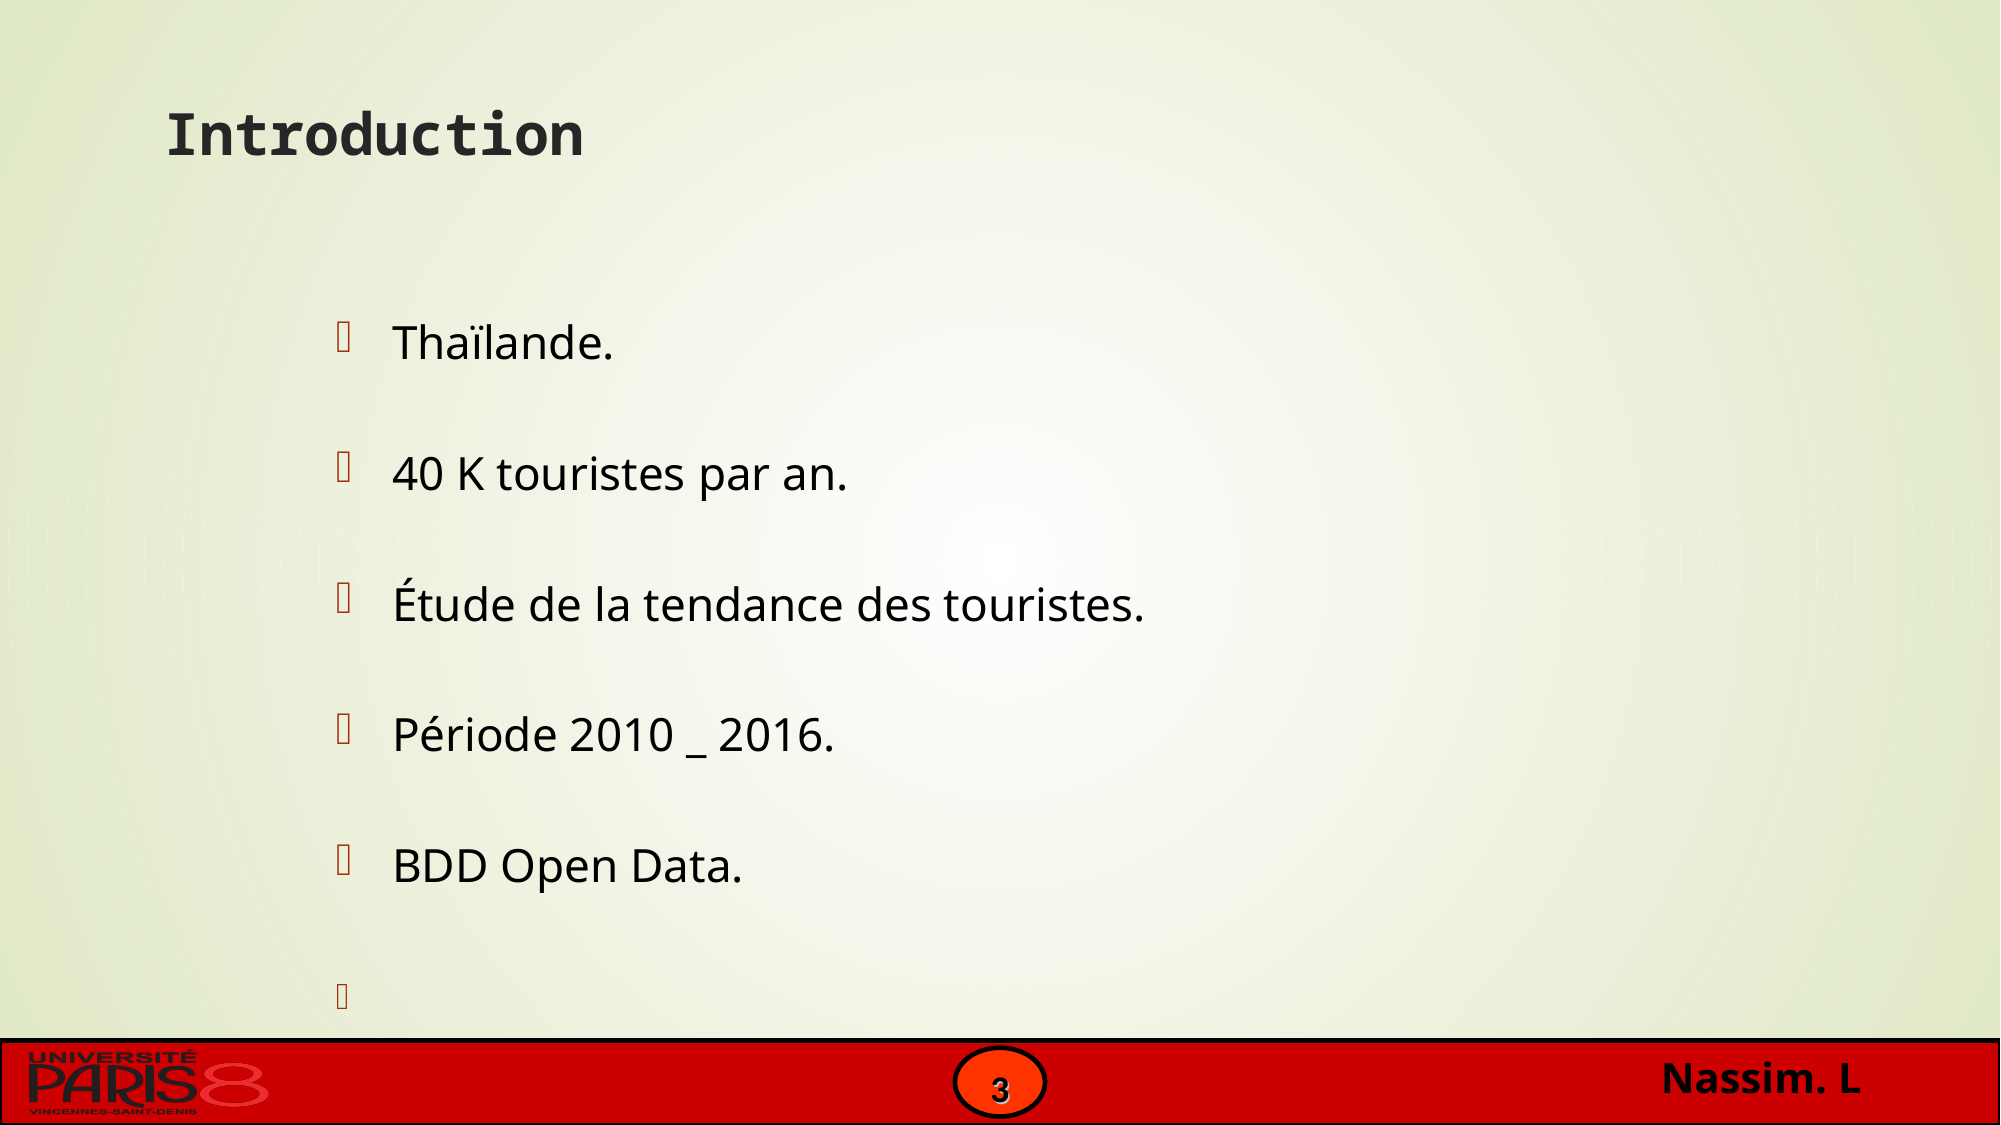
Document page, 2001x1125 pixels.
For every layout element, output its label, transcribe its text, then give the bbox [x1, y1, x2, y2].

text_box Nassim. L [1571, 1034, 2000, 1119]
picture [26, 1048, 272, 1117]
title Introduction [149, 90, 858, 252]
text_box 3 [954, 1047, 1045, 1117]
text_box [0, 1041, 2000, 1125]
list Thaïlande. 40 K touristes par an. Étude de la tendance des touristes. Période 2010 _ 2016. BDD Open Data. [320, 251, 1888, 1041]
